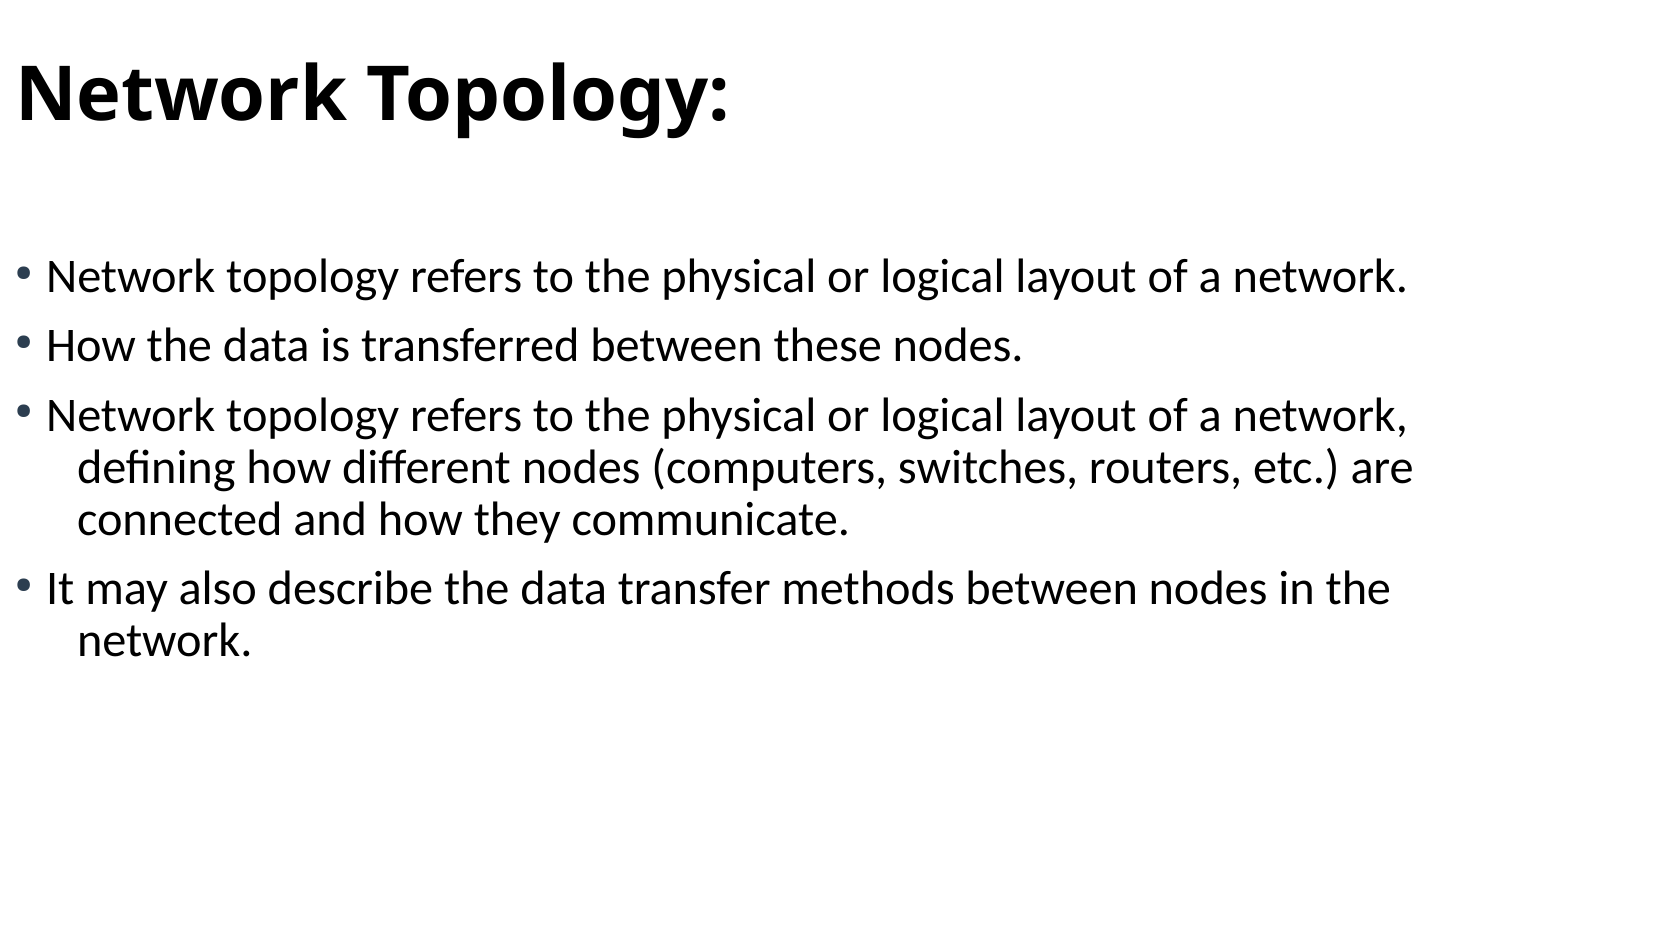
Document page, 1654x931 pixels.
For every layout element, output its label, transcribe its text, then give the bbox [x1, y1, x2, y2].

title Network Topology: [0, 36, 1536, 155]
list Network topology refers to the physical or logical layout of a network. How the data is transferred between these nodes. Network topology refers to the physical or logical layout of a network, defining how different nodes (computers, switches, routers, etc.) are connected and how they communicate. It may also describe the data transfer methods between nodes in the network. [0, 243, 1536, 864]
